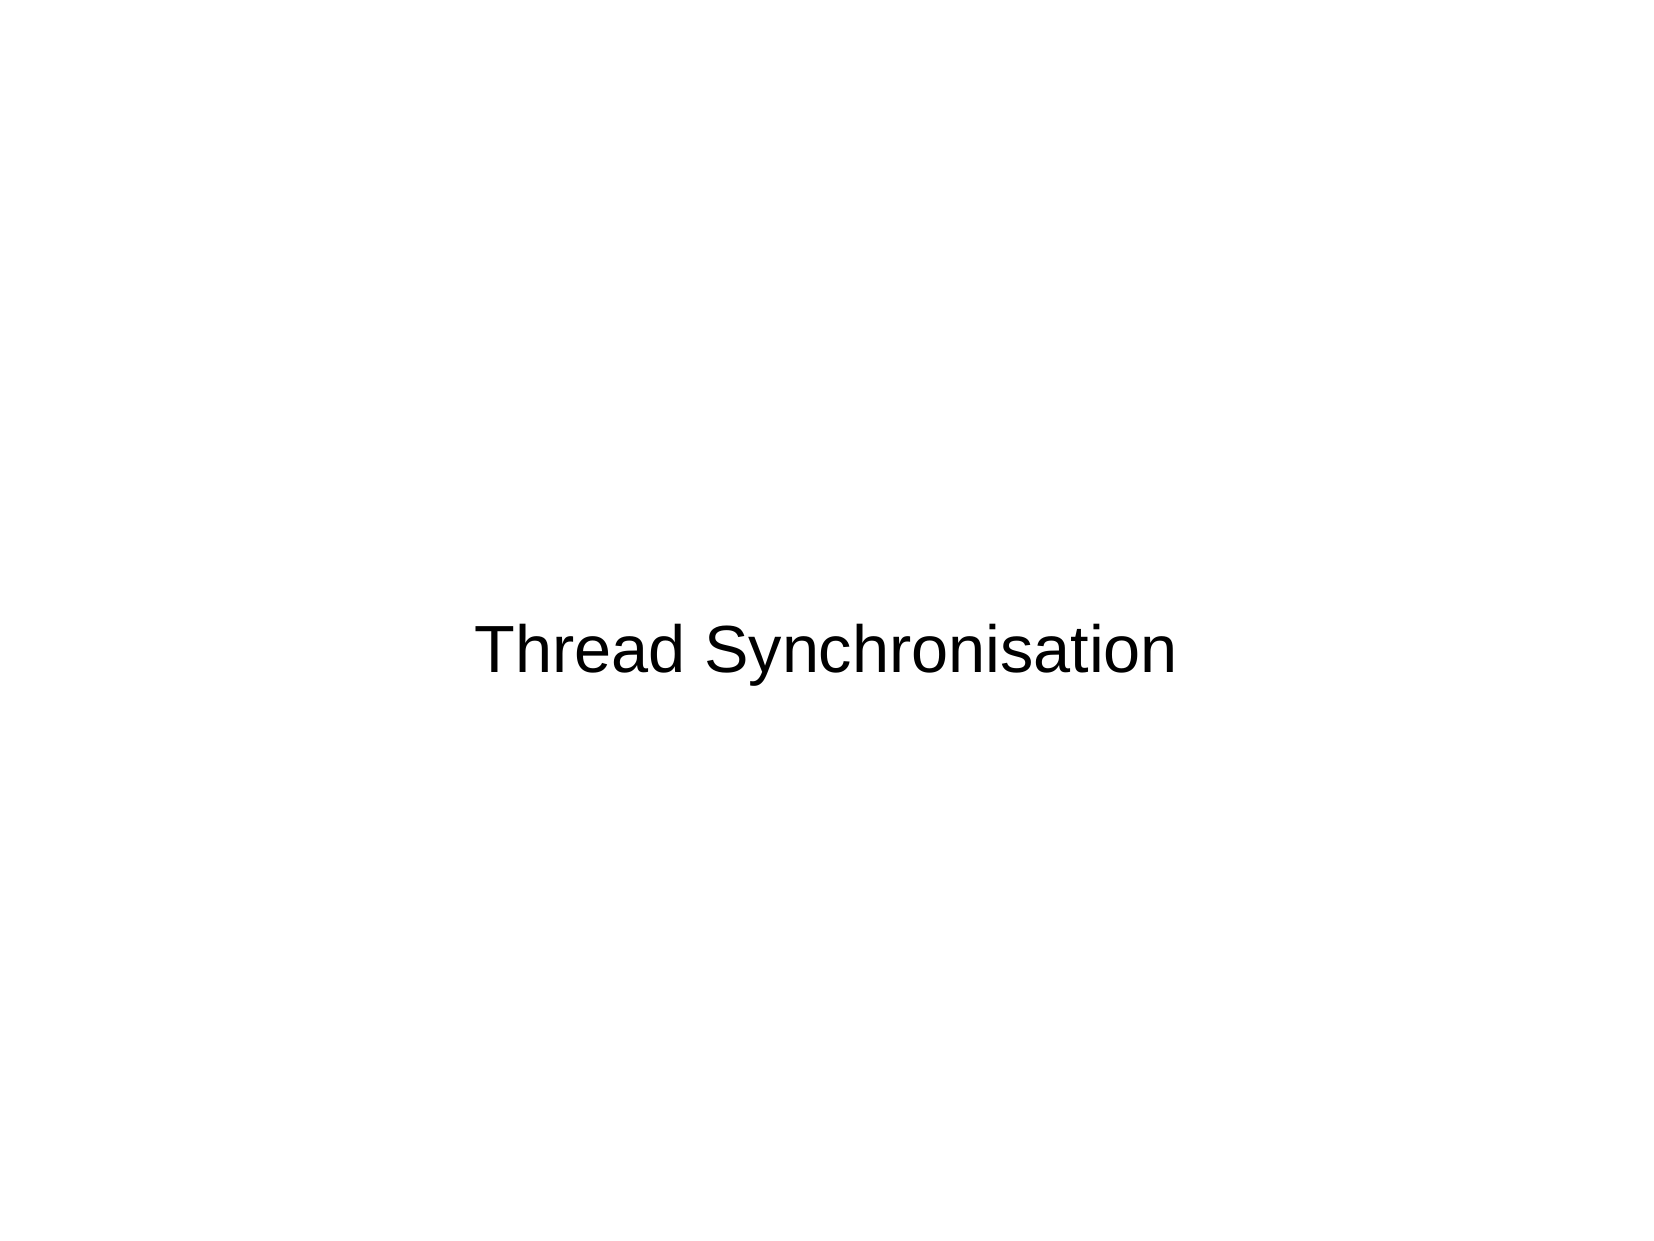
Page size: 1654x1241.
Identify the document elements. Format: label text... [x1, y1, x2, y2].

subtitle Thread Synchronisation [82, 290, 1571, 1010]
